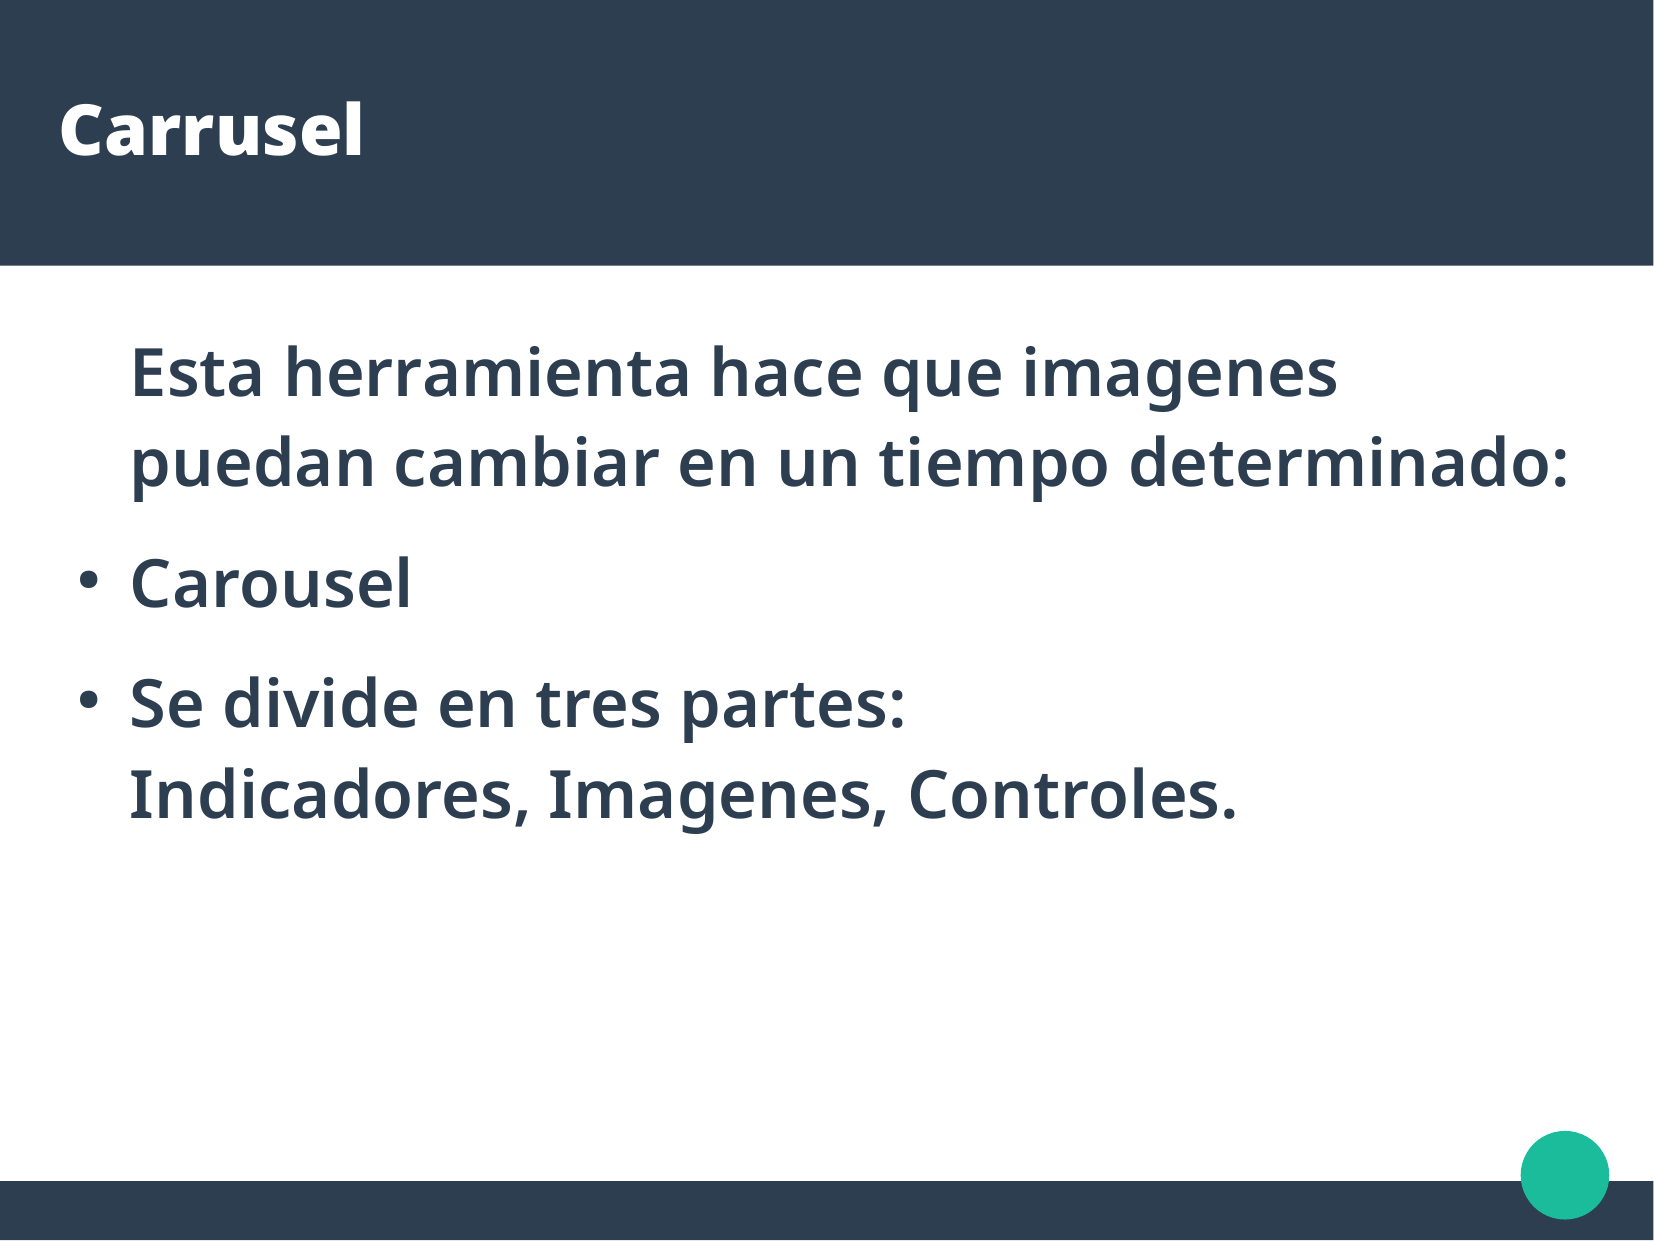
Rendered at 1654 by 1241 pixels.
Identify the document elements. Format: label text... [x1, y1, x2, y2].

list Esta herramienta hace que imagenes puedan cambiar en un tiempo determinado: Carousel Se divide en tres partes: Indicadores, Imagenes, Controles. [59, 324, 1595, 1152]
title Carrusel [59, 49, 1595, 207]
